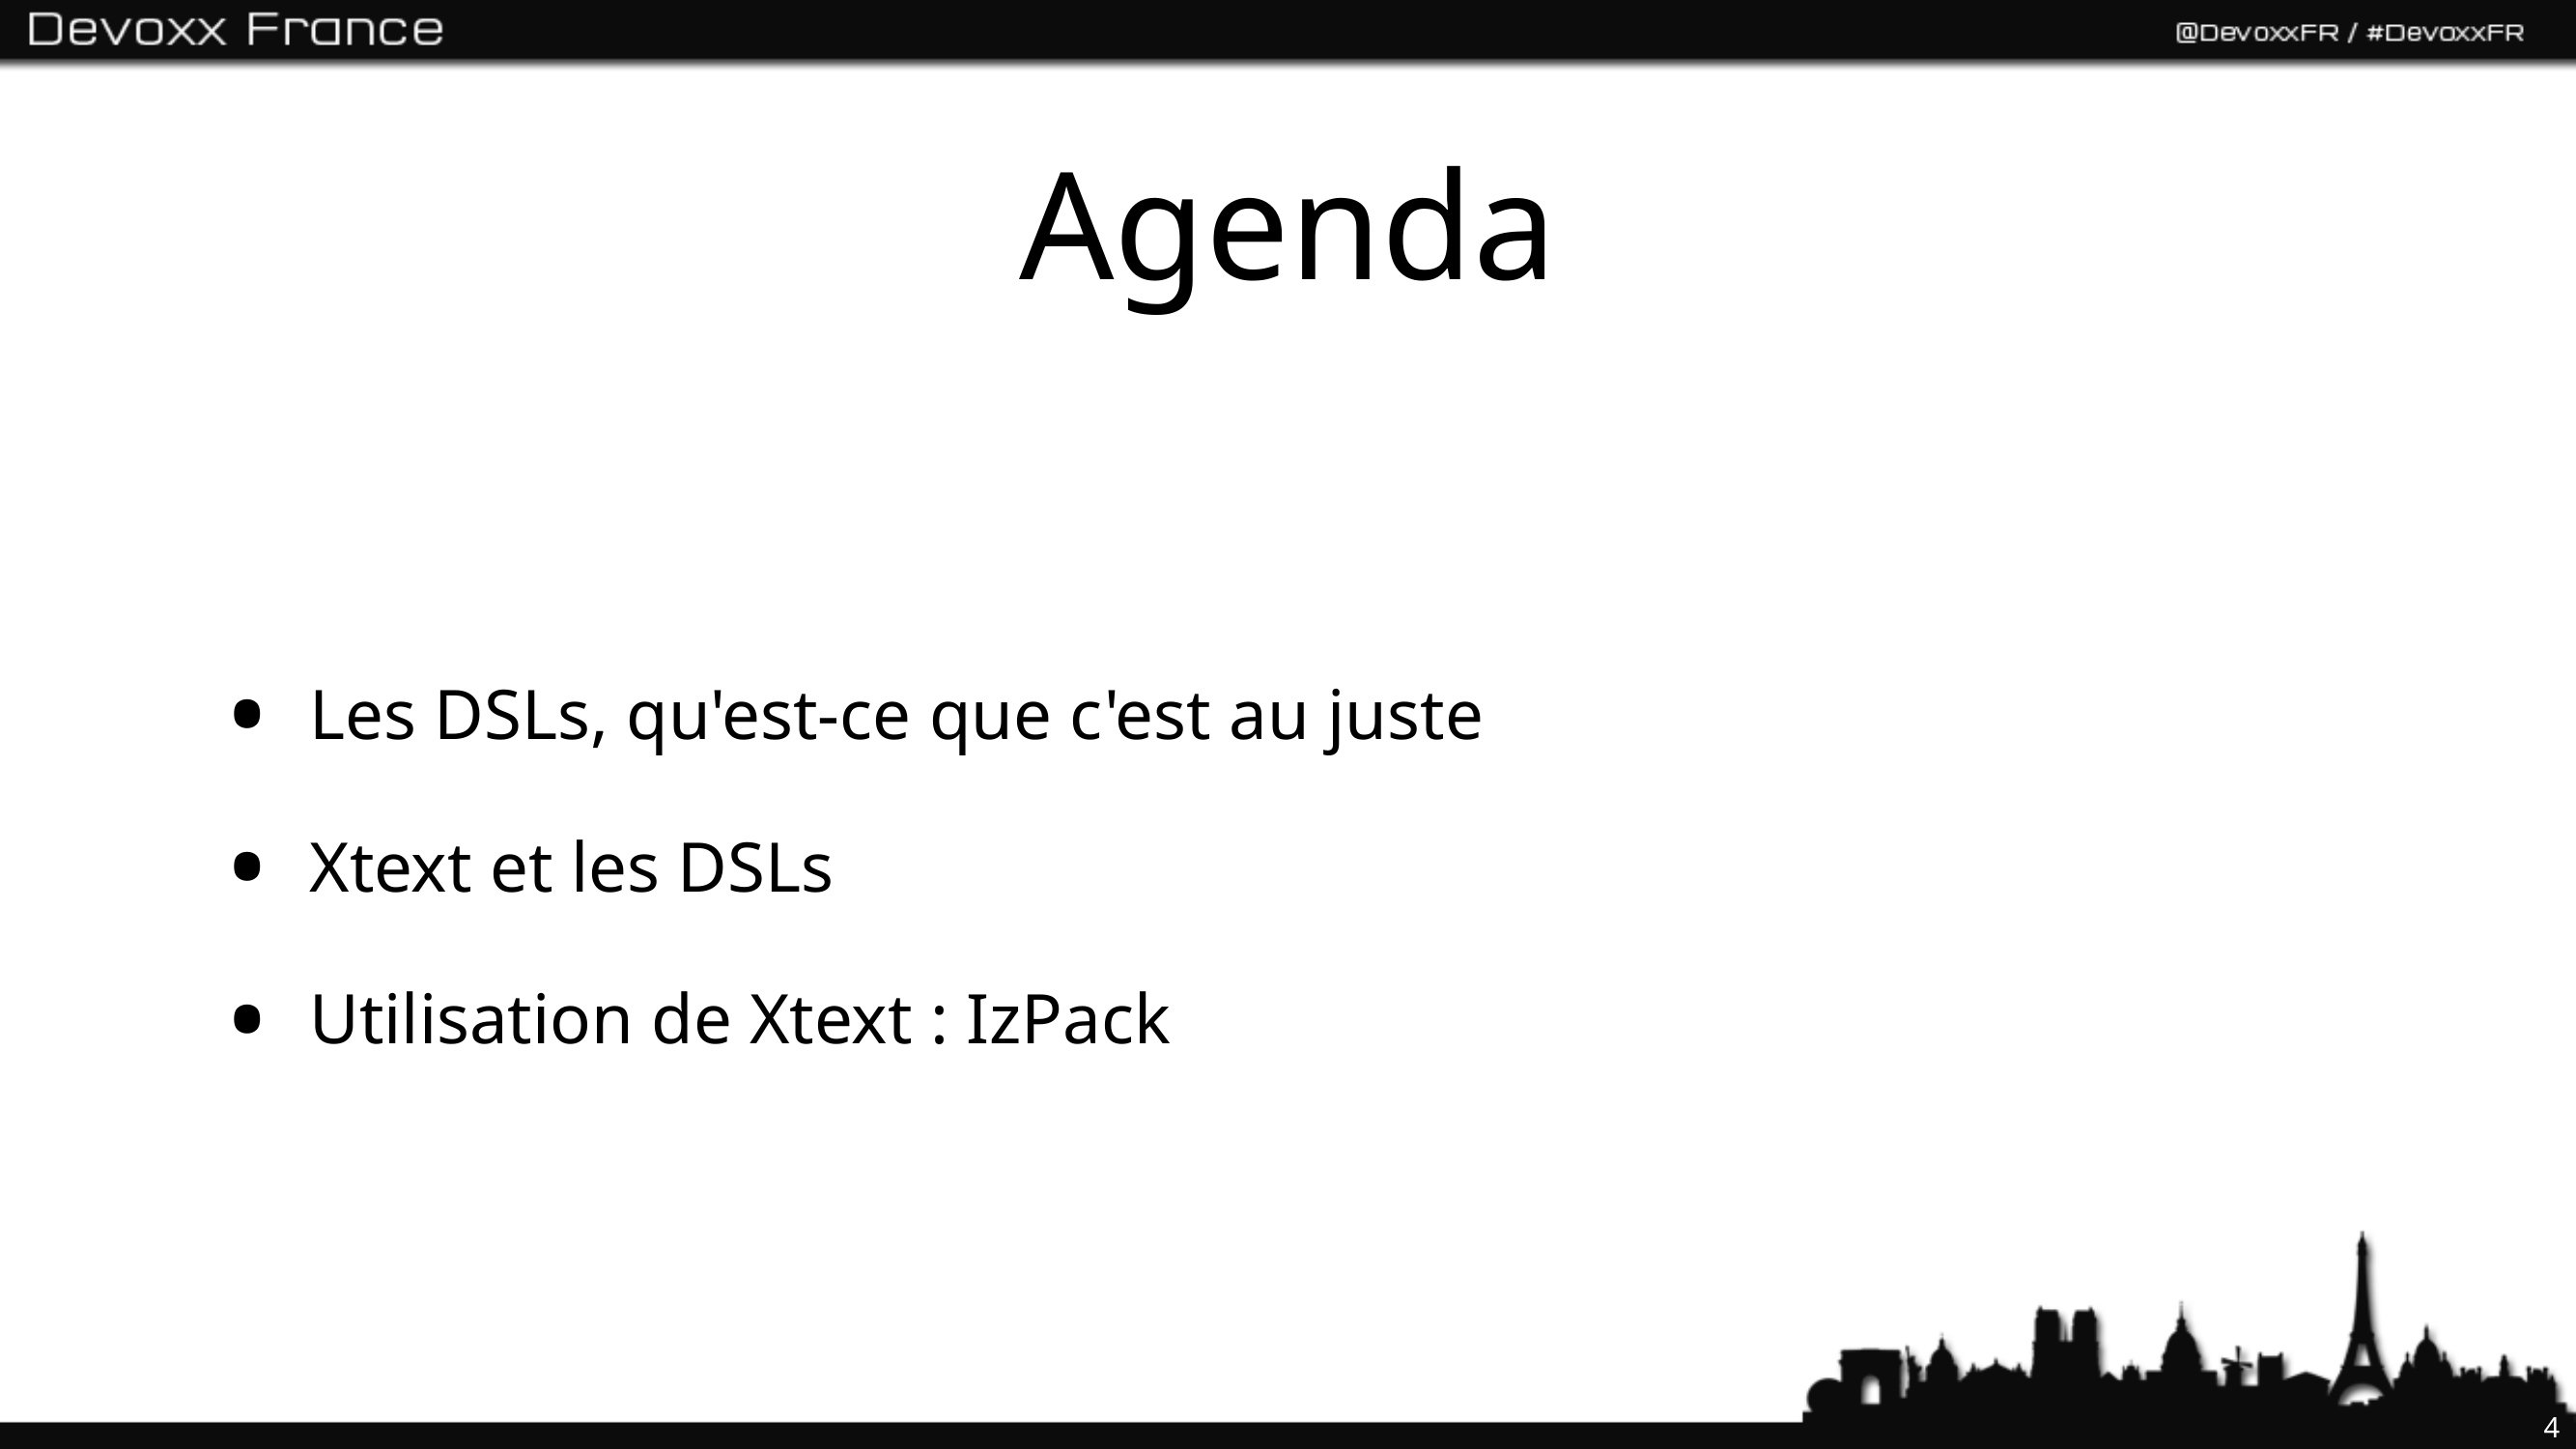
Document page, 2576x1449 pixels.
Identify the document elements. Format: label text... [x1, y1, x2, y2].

list Les DSLs, qu'est-ce que c'est au juste Xtext et les DSLs Utilisation de Xtext : IzPack [183, 412, 2393, 1317]
picture [0, 0, 2576, 1449]
title Agenda [183, 38, 2393, 403]
